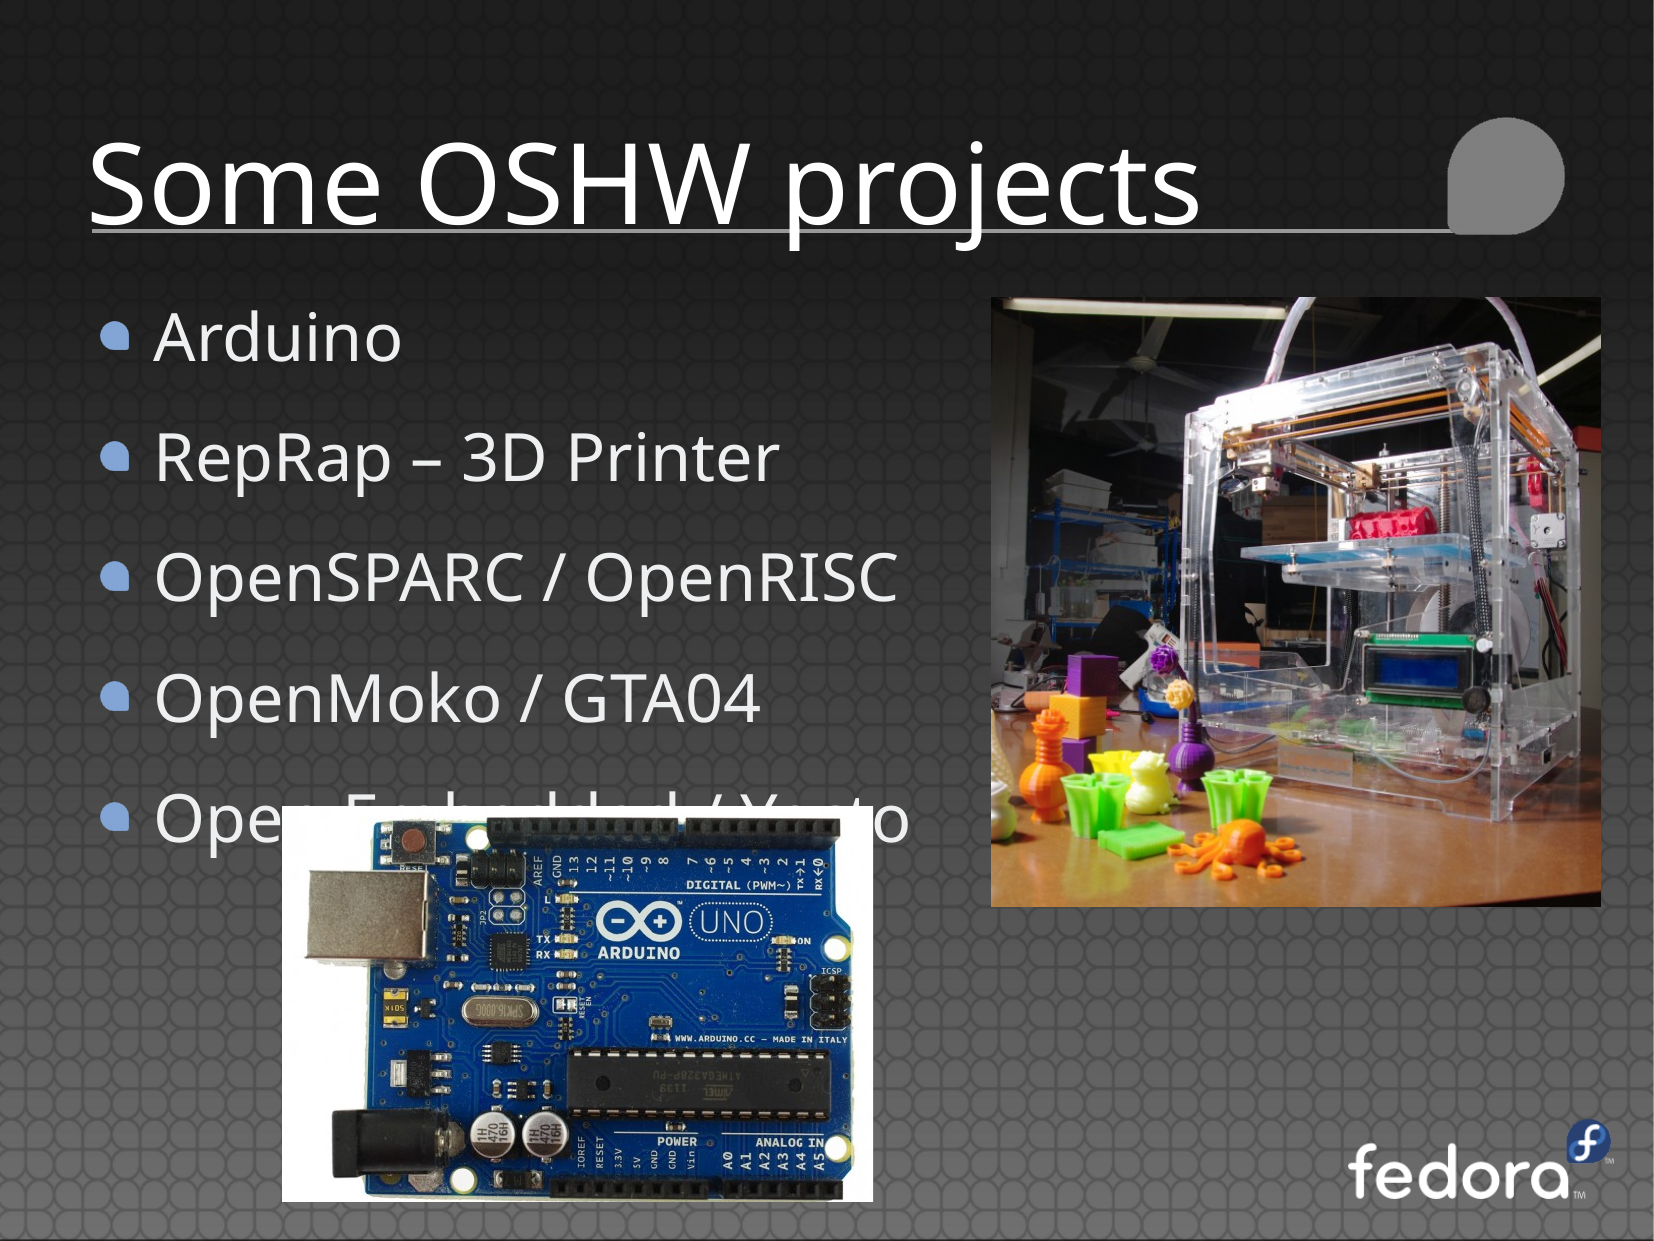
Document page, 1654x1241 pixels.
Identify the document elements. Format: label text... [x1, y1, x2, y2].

title Some OSHW projects [86, 112, 1576, 249]
list Arduino RepRap – 3D Printer OpenSPARC / OpenRISC OpenMoko / GTA04 Open Embedded / Yocto [82, 290, 1571, 1010]
picture [0, 0, 1654, 1241]
